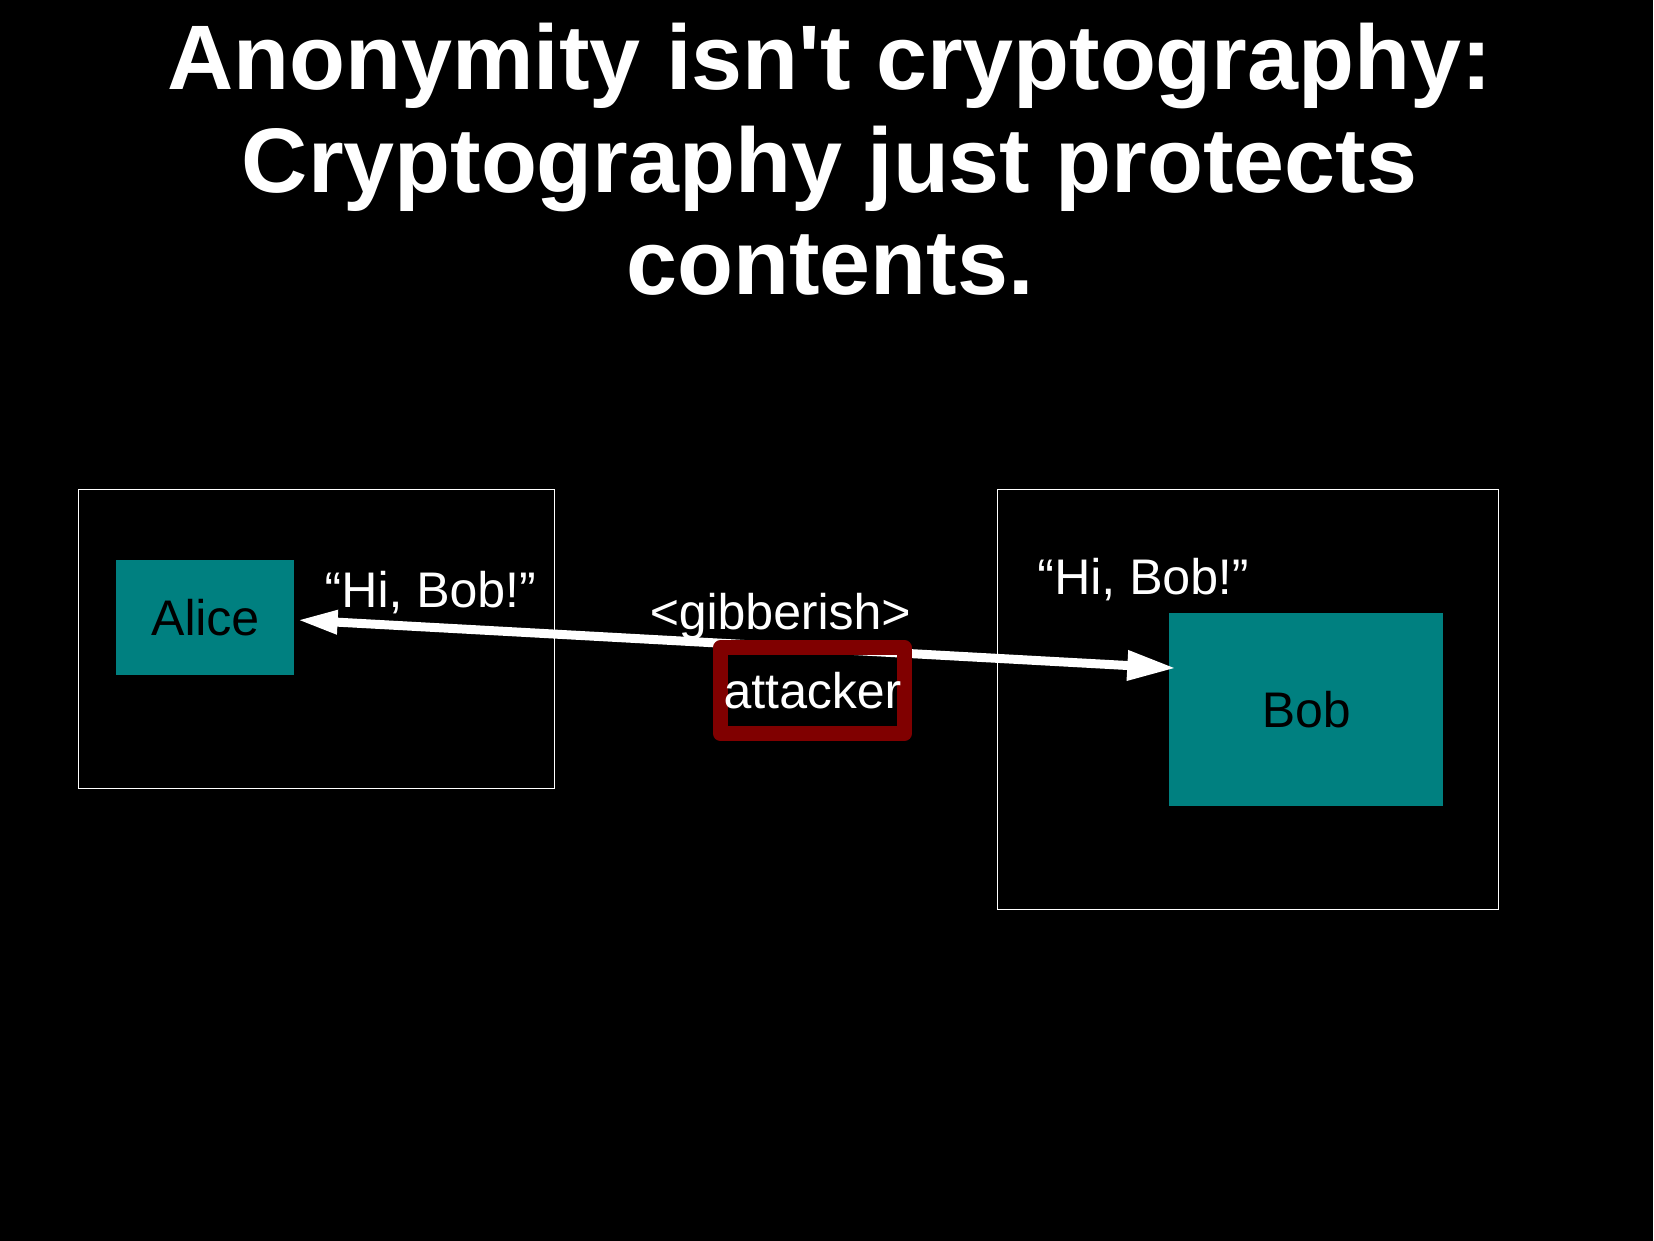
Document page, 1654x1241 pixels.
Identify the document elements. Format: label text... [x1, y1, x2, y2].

text_box Bob [1168, 612, 1444, 807]
text_box attacker [720, 647, 905, 734]
text_box <gibberish> [634, 577, 926, 655]
title Anonymity isn't cryptography: Cryptography just protects contents. [85, 0, 1576, 338]
text_box “Hi, Bob!” [1022, 541, 1272, 619]
text_box “Hi, Bob!” [309, 554, 560, 632]
text_box Alice [115, 559, 295, 676]
